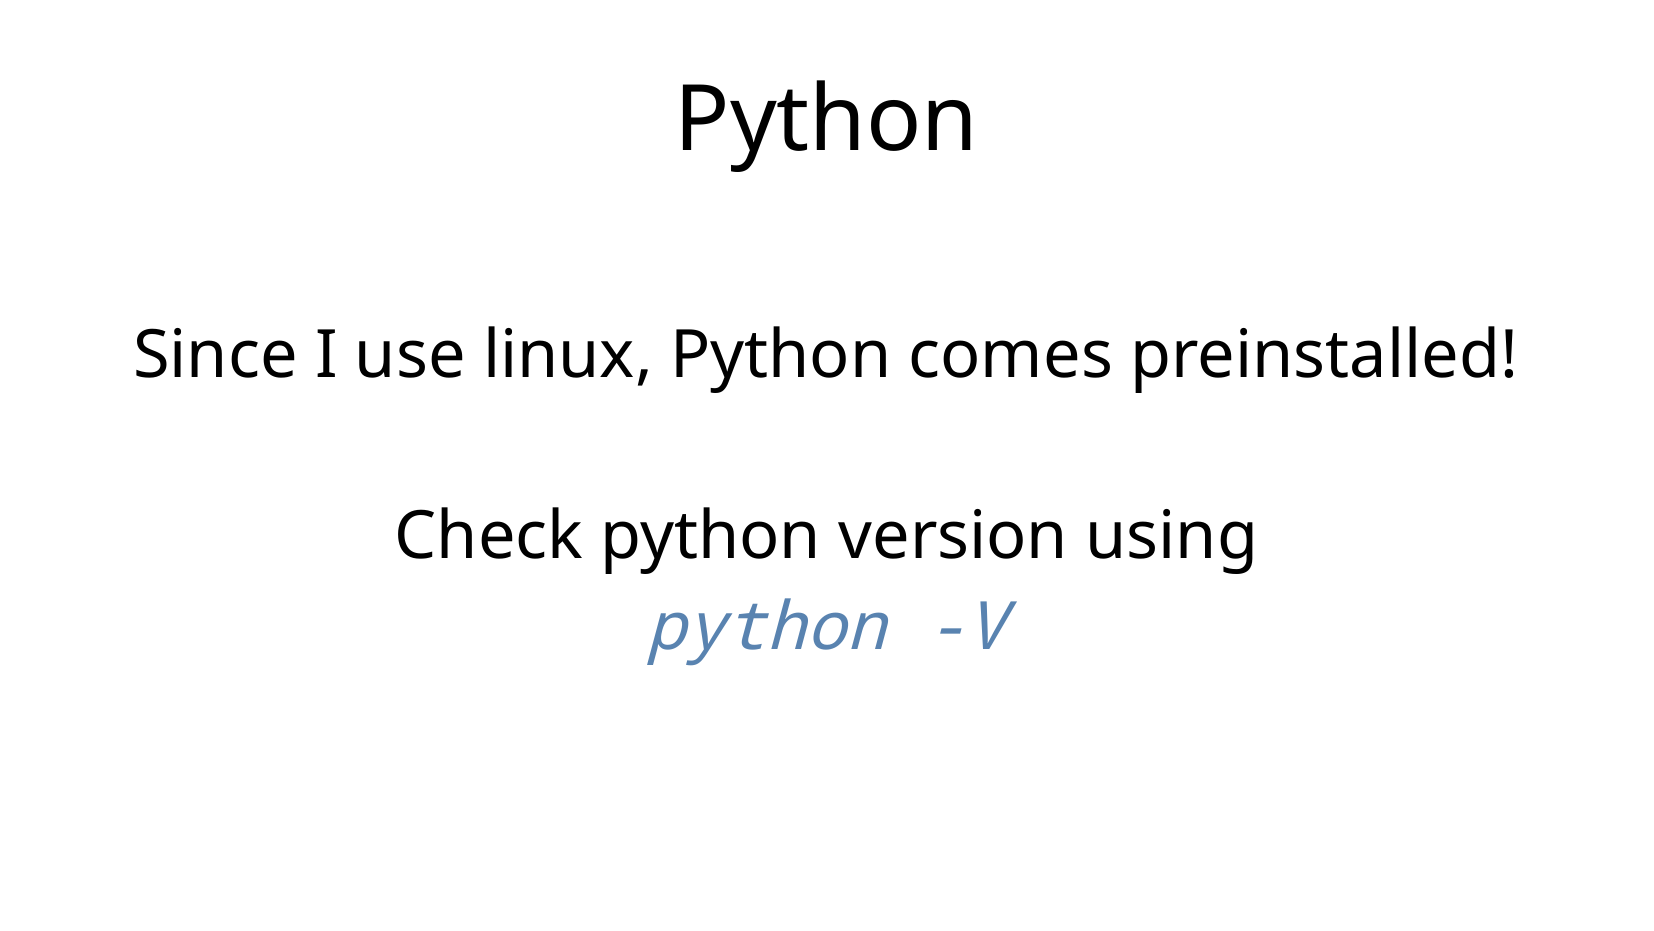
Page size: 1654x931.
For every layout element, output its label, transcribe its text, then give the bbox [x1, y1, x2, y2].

title Python [82, 37, 1571, 193]
subtitle Since I use linux, Python comes preinstalled! Check python version using python -V [82, 217, 1571, 758]
